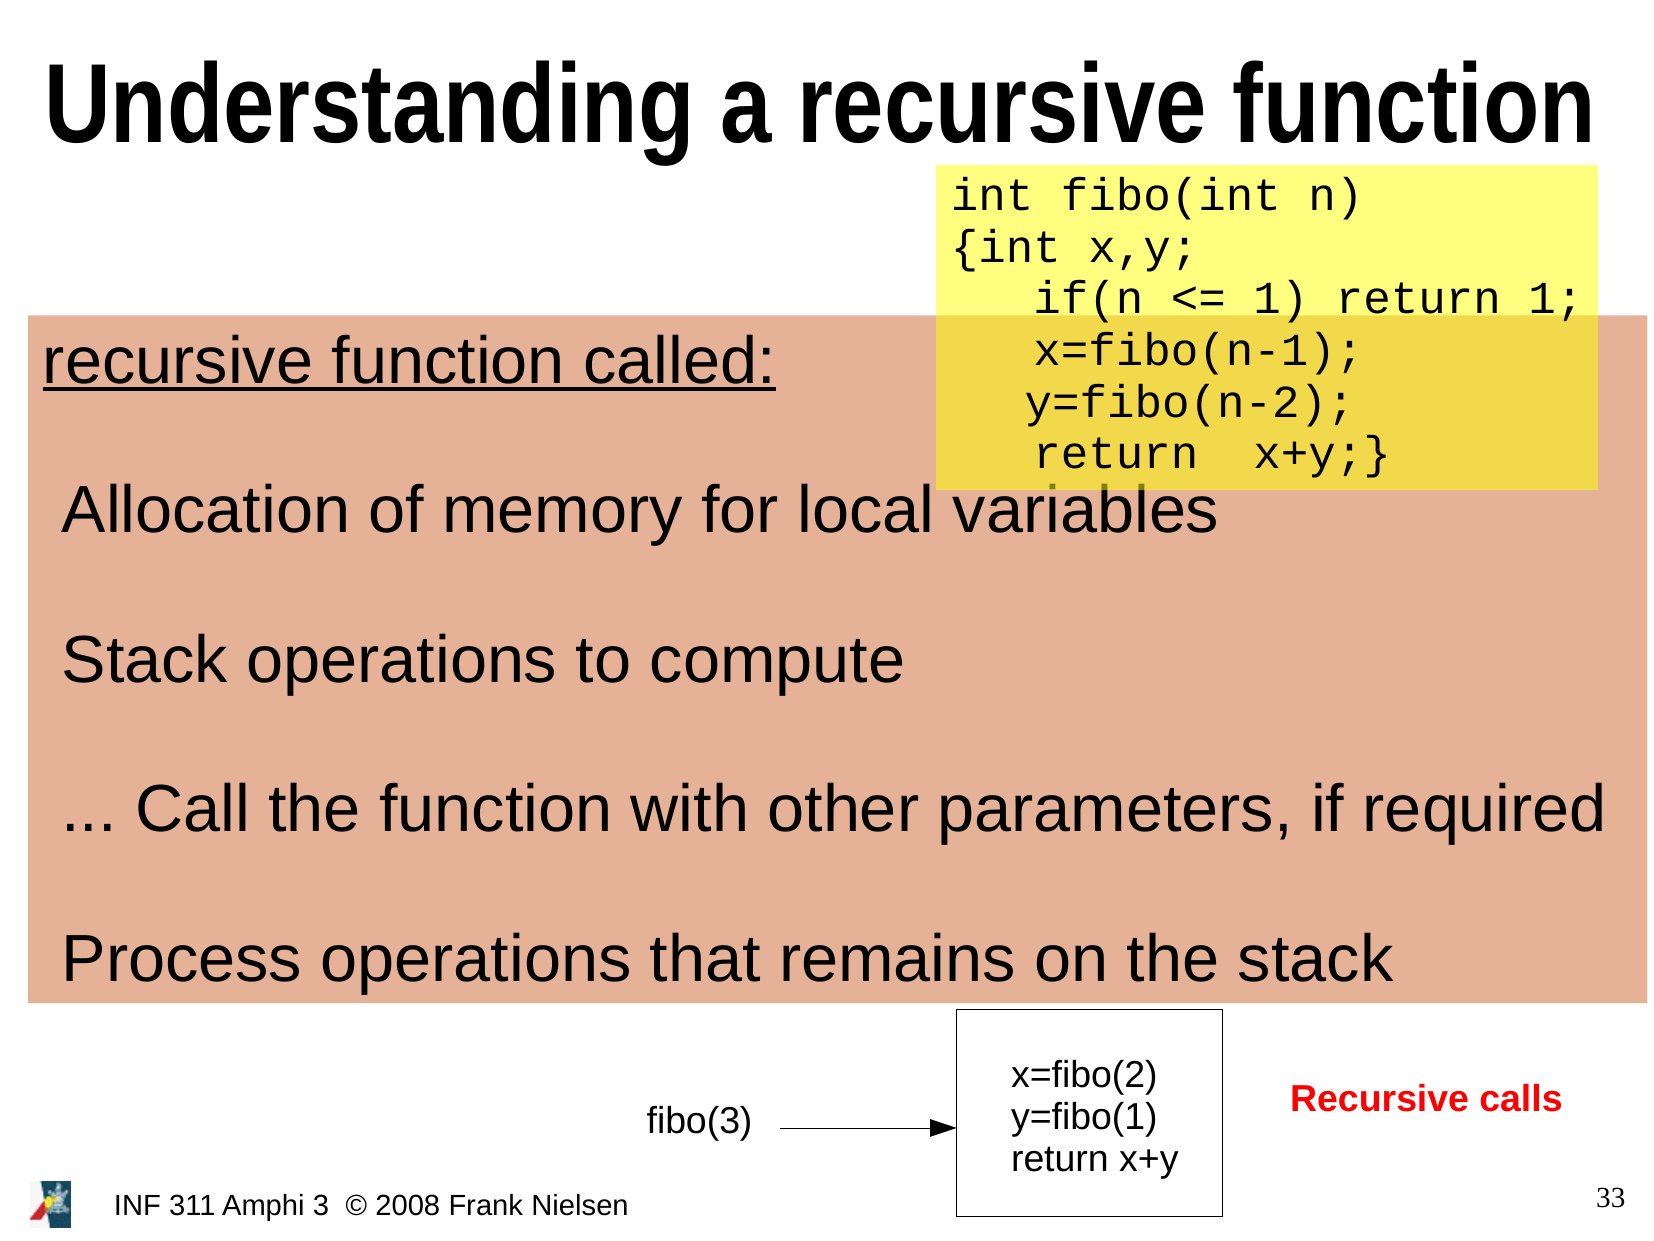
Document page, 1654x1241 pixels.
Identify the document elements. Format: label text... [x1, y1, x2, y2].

picture [29, 1181, 71, 1228]
text_box Recursive calls [1275, 1069, 1577, 1128]
text_box recursive function called: Allocation of memory for local variables Stack operations to compute ... Call the function with other parameters, if required Process operations that remains on the stack [28, 315, 1648, 1004]
text_box fibo(3) [631, 1092, 768, 1150]
text_box x=fibo(2) y=fibo(1) return x+y [996, 1046, 1193, 1188]
text_box int fibo(int n) {int x,y; if(n <= 1) return 1; x=fibo(n-1); y=fibo(n-2); return x+y;} [936, 164, 1599, 473]
text_box Understanding a recursive function [29, 29, 1611, 174]
